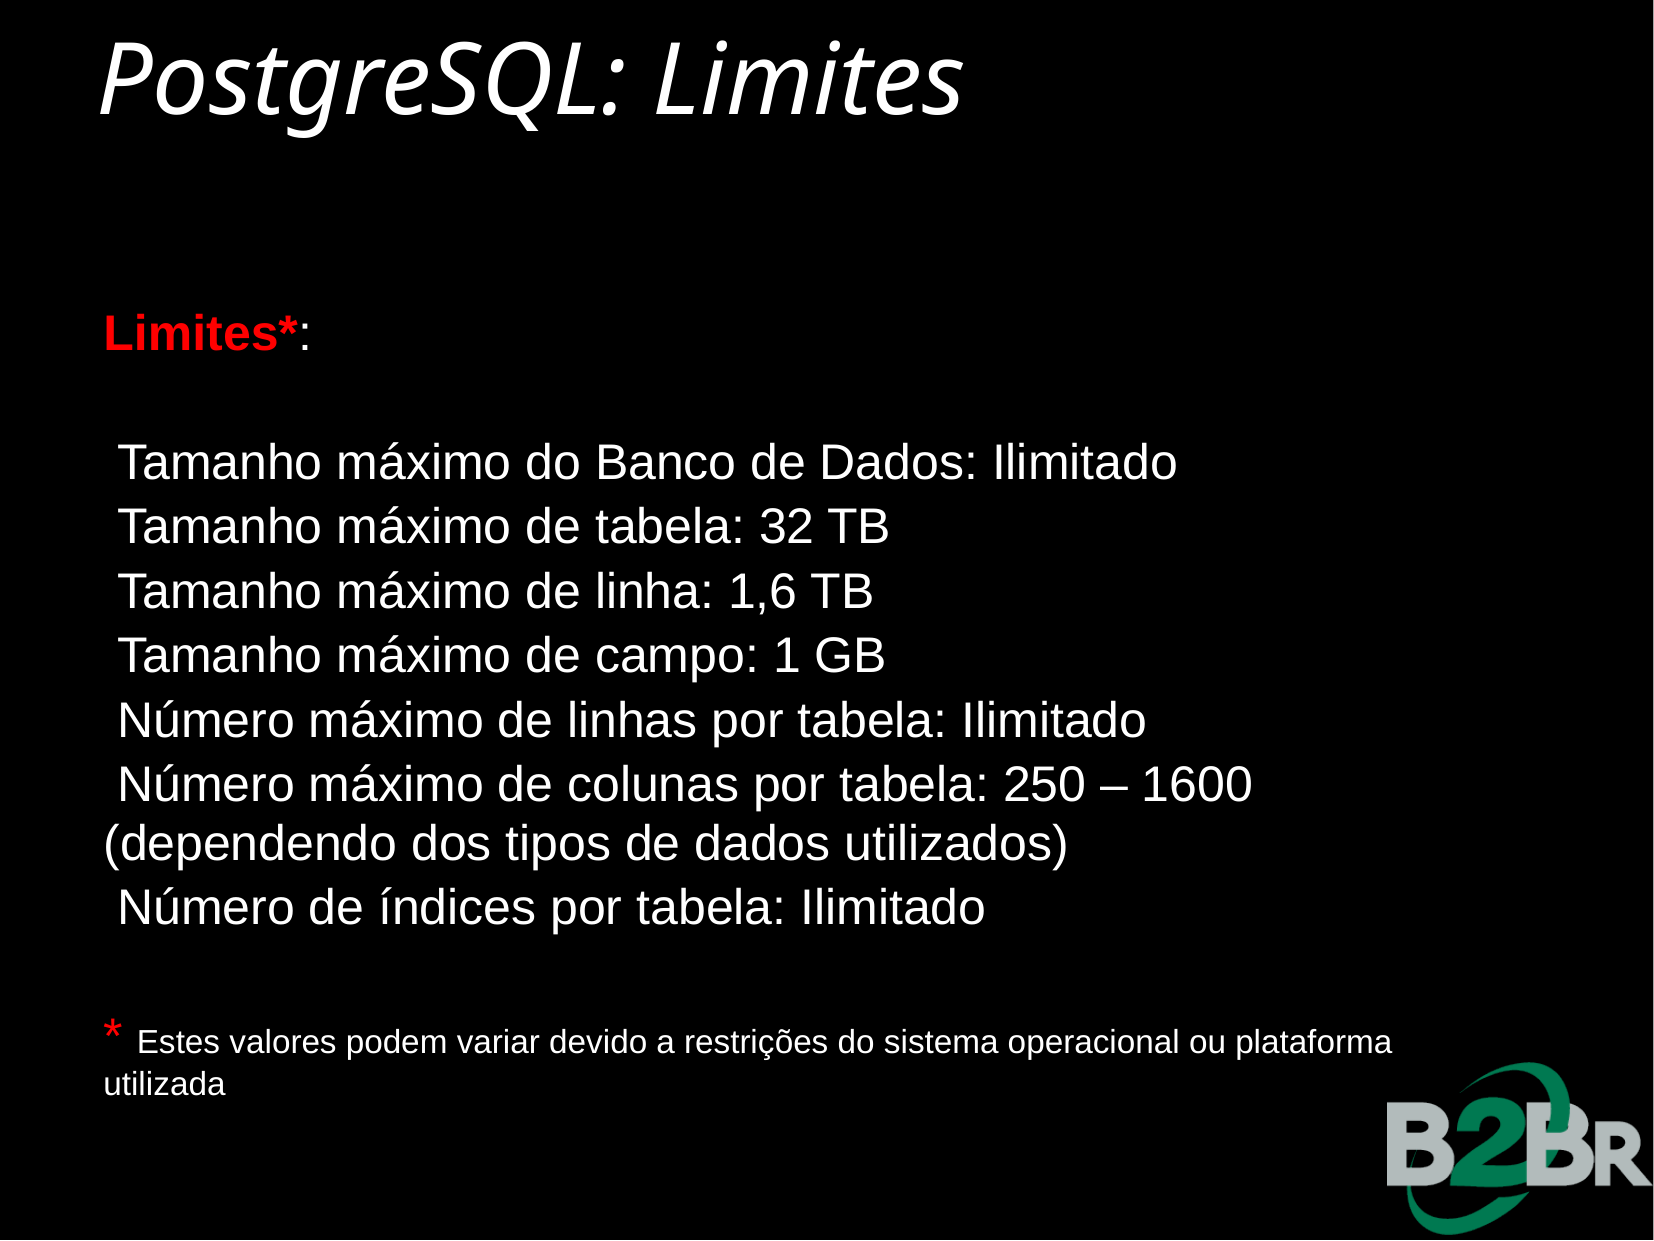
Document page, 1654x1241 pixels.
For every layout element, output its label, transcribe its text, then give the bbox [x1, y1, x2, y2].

text_box PostgreSQL: Limites [29, 0, 1654, 266]
picture [1387, 1062, 1654, 1235]
text_box Limites*: Tamanho máximo do Banco de Dados: Ilimitado Tamanho máximo de tabela: 32 TB Tamanho máximo de linha: 1,6 TB Tamanho máximo de campo: 1 GB Número máximo de linhas por tabela: Ilimitado Número máximo de colunas por tabela: 250 – 1600 (dependendo dos tipos de dados utilizados) Número de índices por tabela: Ilimitado * Estes valores podem variar devido a restrições do sistema operacional ou plataforma utilizada [88, 295, 1536, 1108]
